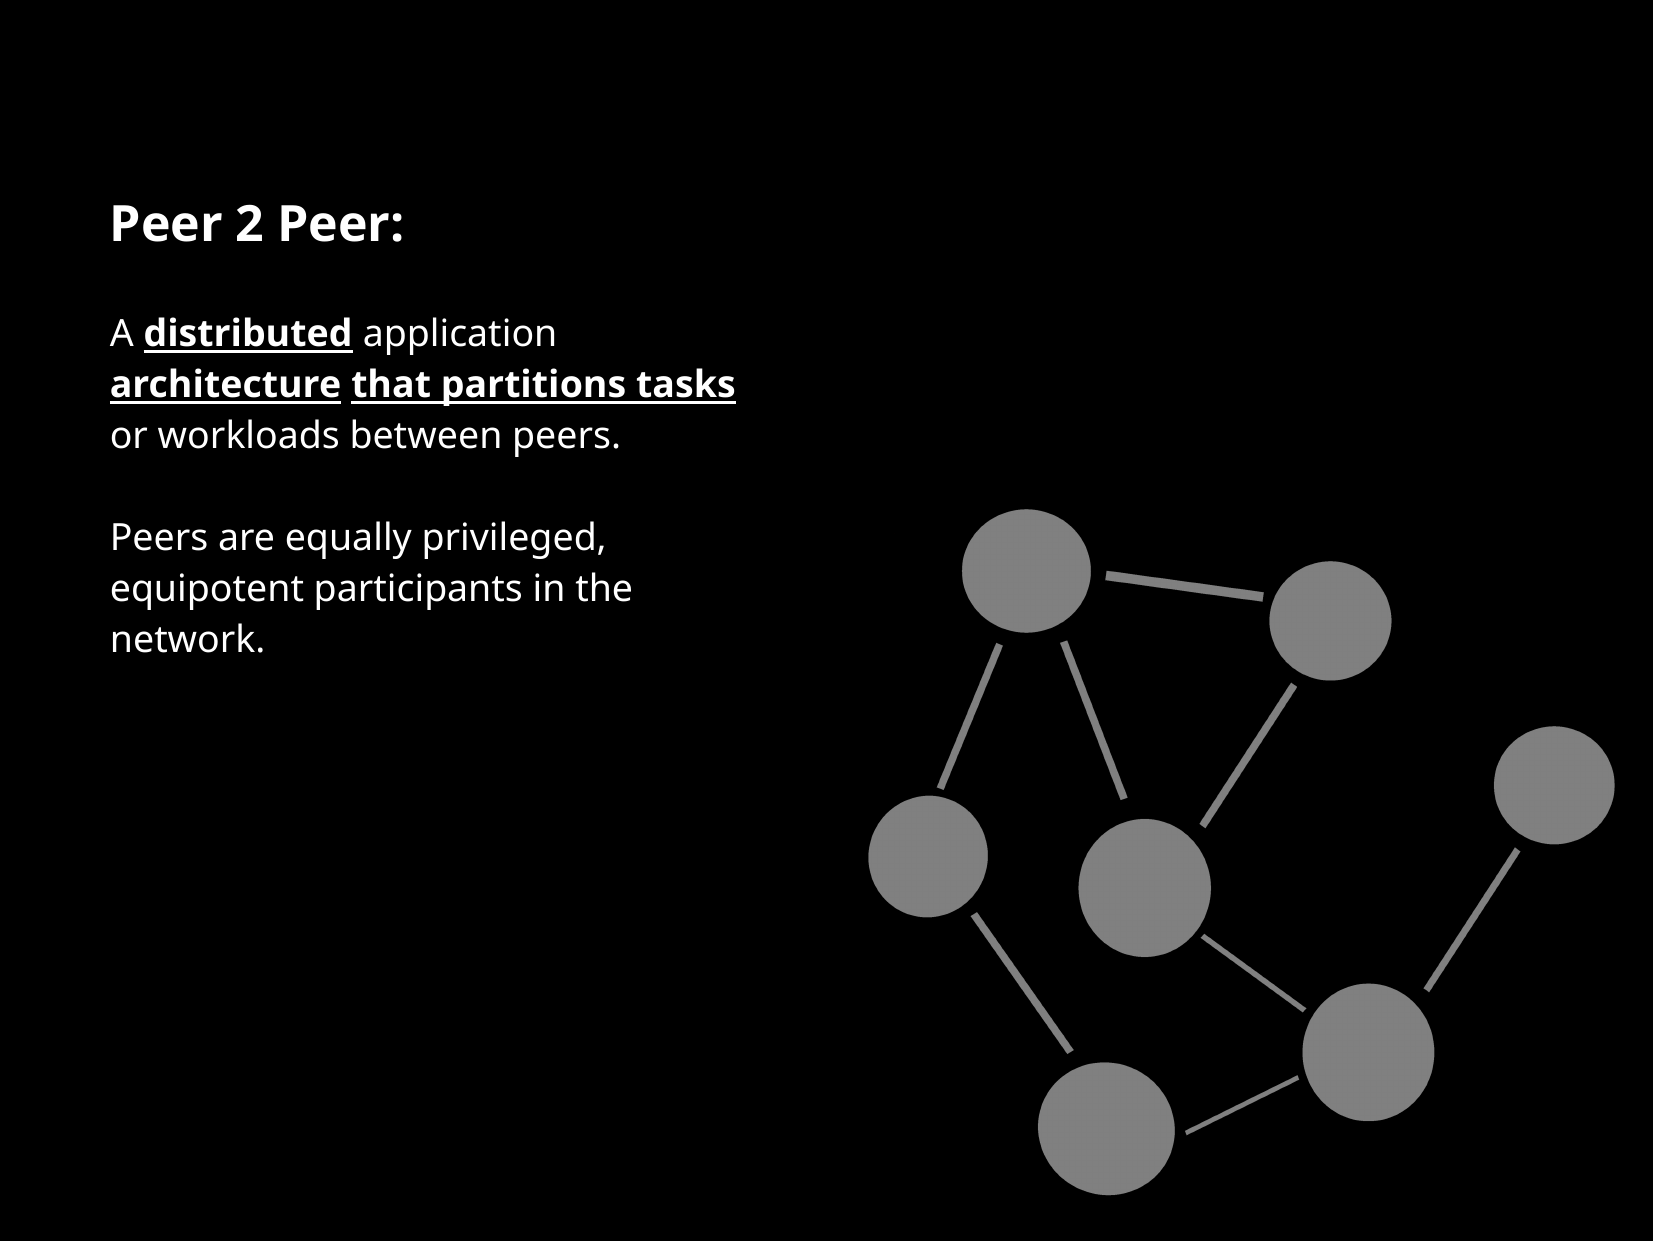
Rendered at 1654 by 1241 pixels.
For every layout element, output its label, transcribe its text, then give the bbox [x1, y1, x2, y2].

text_box Peer 2 Peer: A distributed application architecture that partitions tasks or workloads between peers. Peers are equally privileged, equipotent participants in the network. [94, 180, 796, 616]
picture [792, 434, 1653, 1241]
